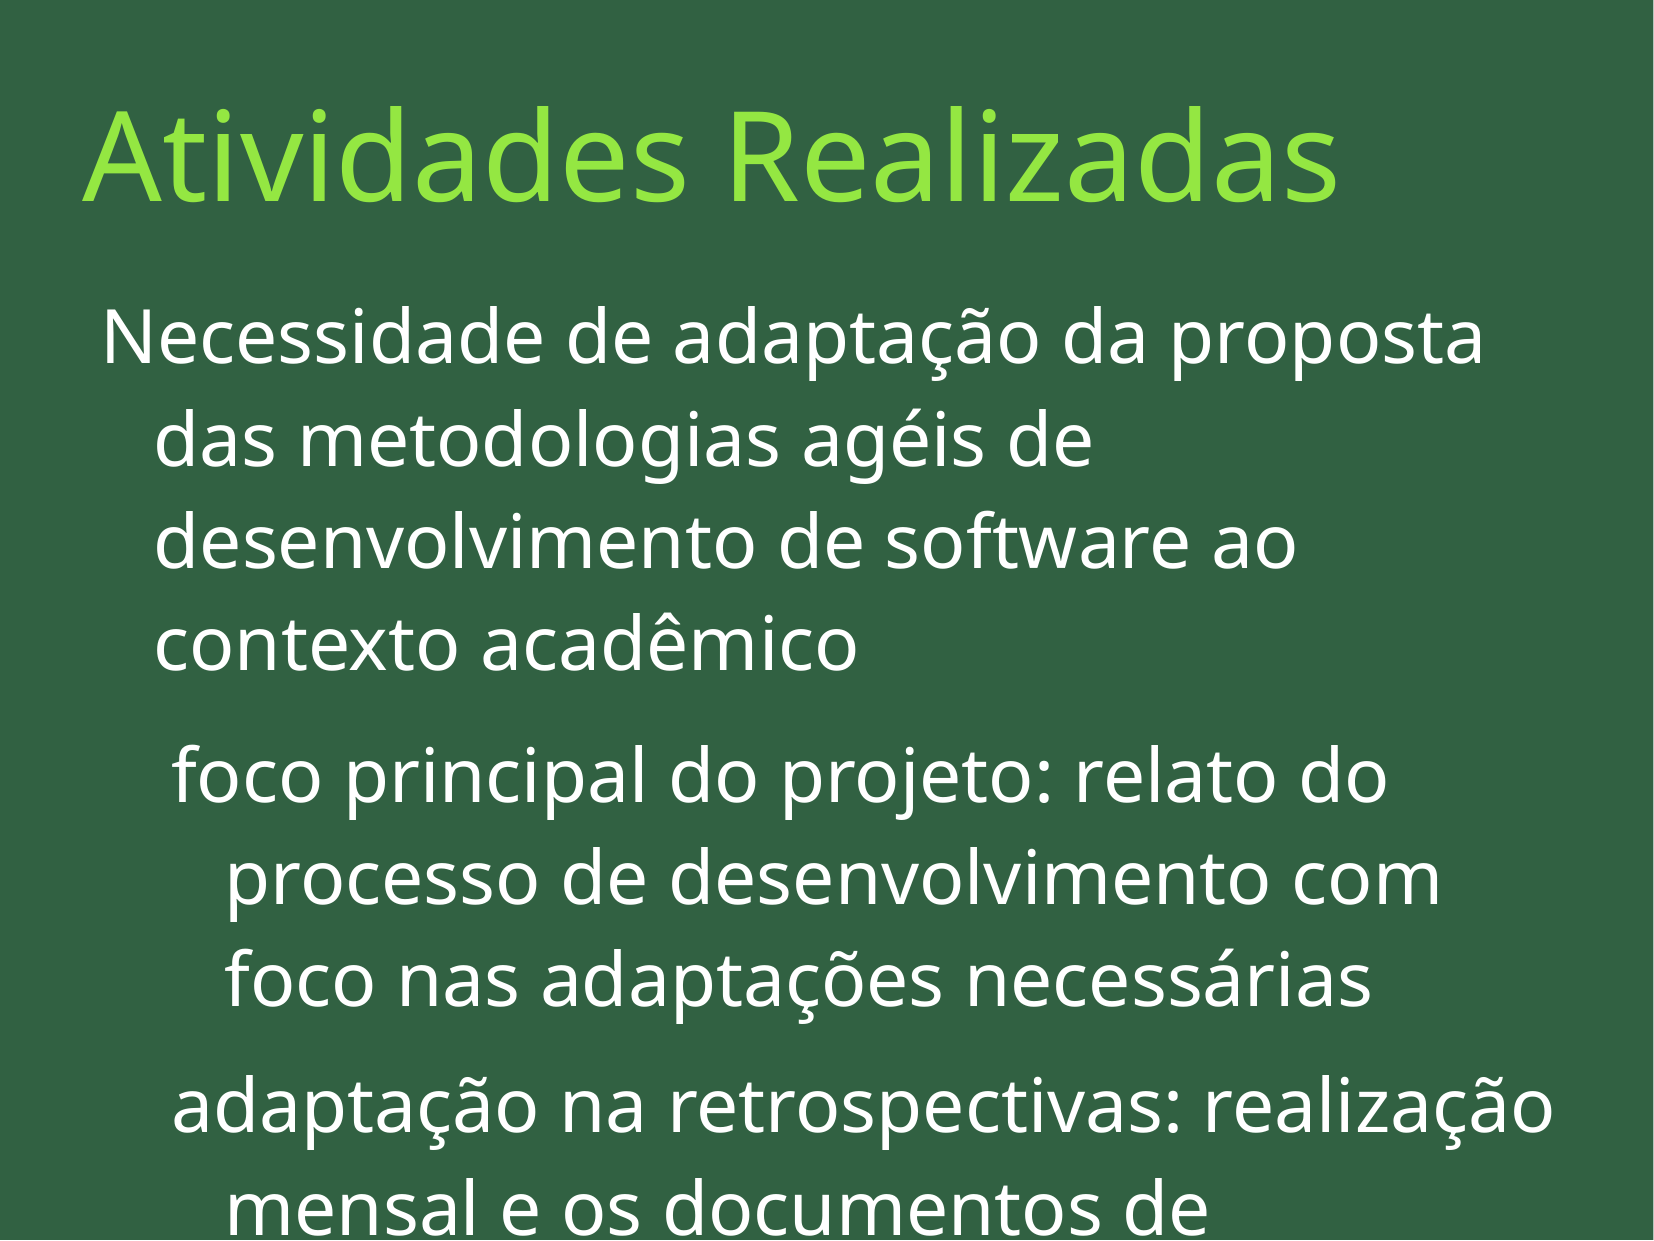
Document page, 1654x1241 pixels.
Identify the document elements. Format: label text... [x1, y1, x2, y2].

title Atividades Realizadas [82, 49, 1571, 257]
list Necessidade de adaptação da proposta das metodologias agéis de desenvolvimento de software ao contexto acadêmico foco principal do projeto: relato do processo de desenvolvimento com foco nas adaptações necessárias adaptação na retrospectivas: realização mensal e os documentos de acompanhamento se basearão nelas [82, 283, 1571, 1228]
